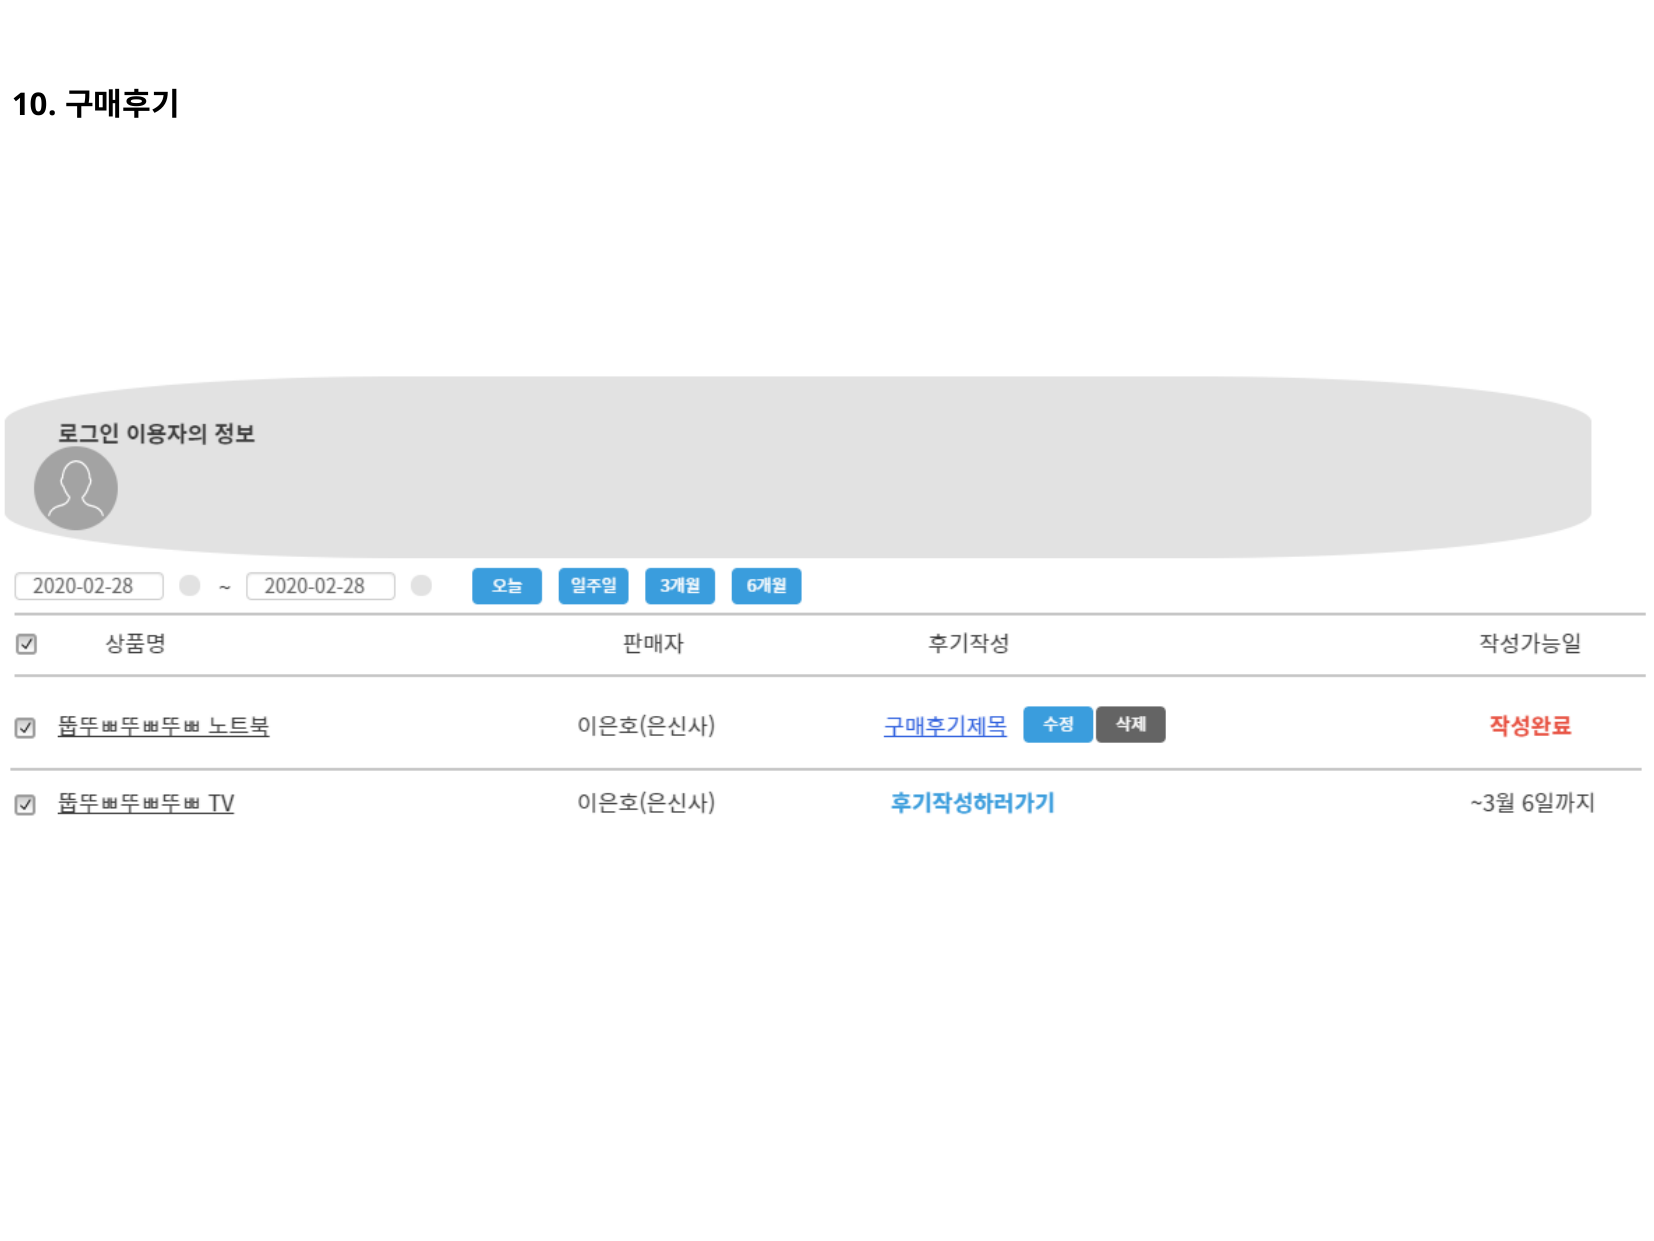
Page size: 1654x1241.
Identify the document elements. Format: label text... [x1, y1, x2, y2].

picture [0, 371, 1653, 866]
text_box 10. 구매후기 [11, 59, 768, 146]
